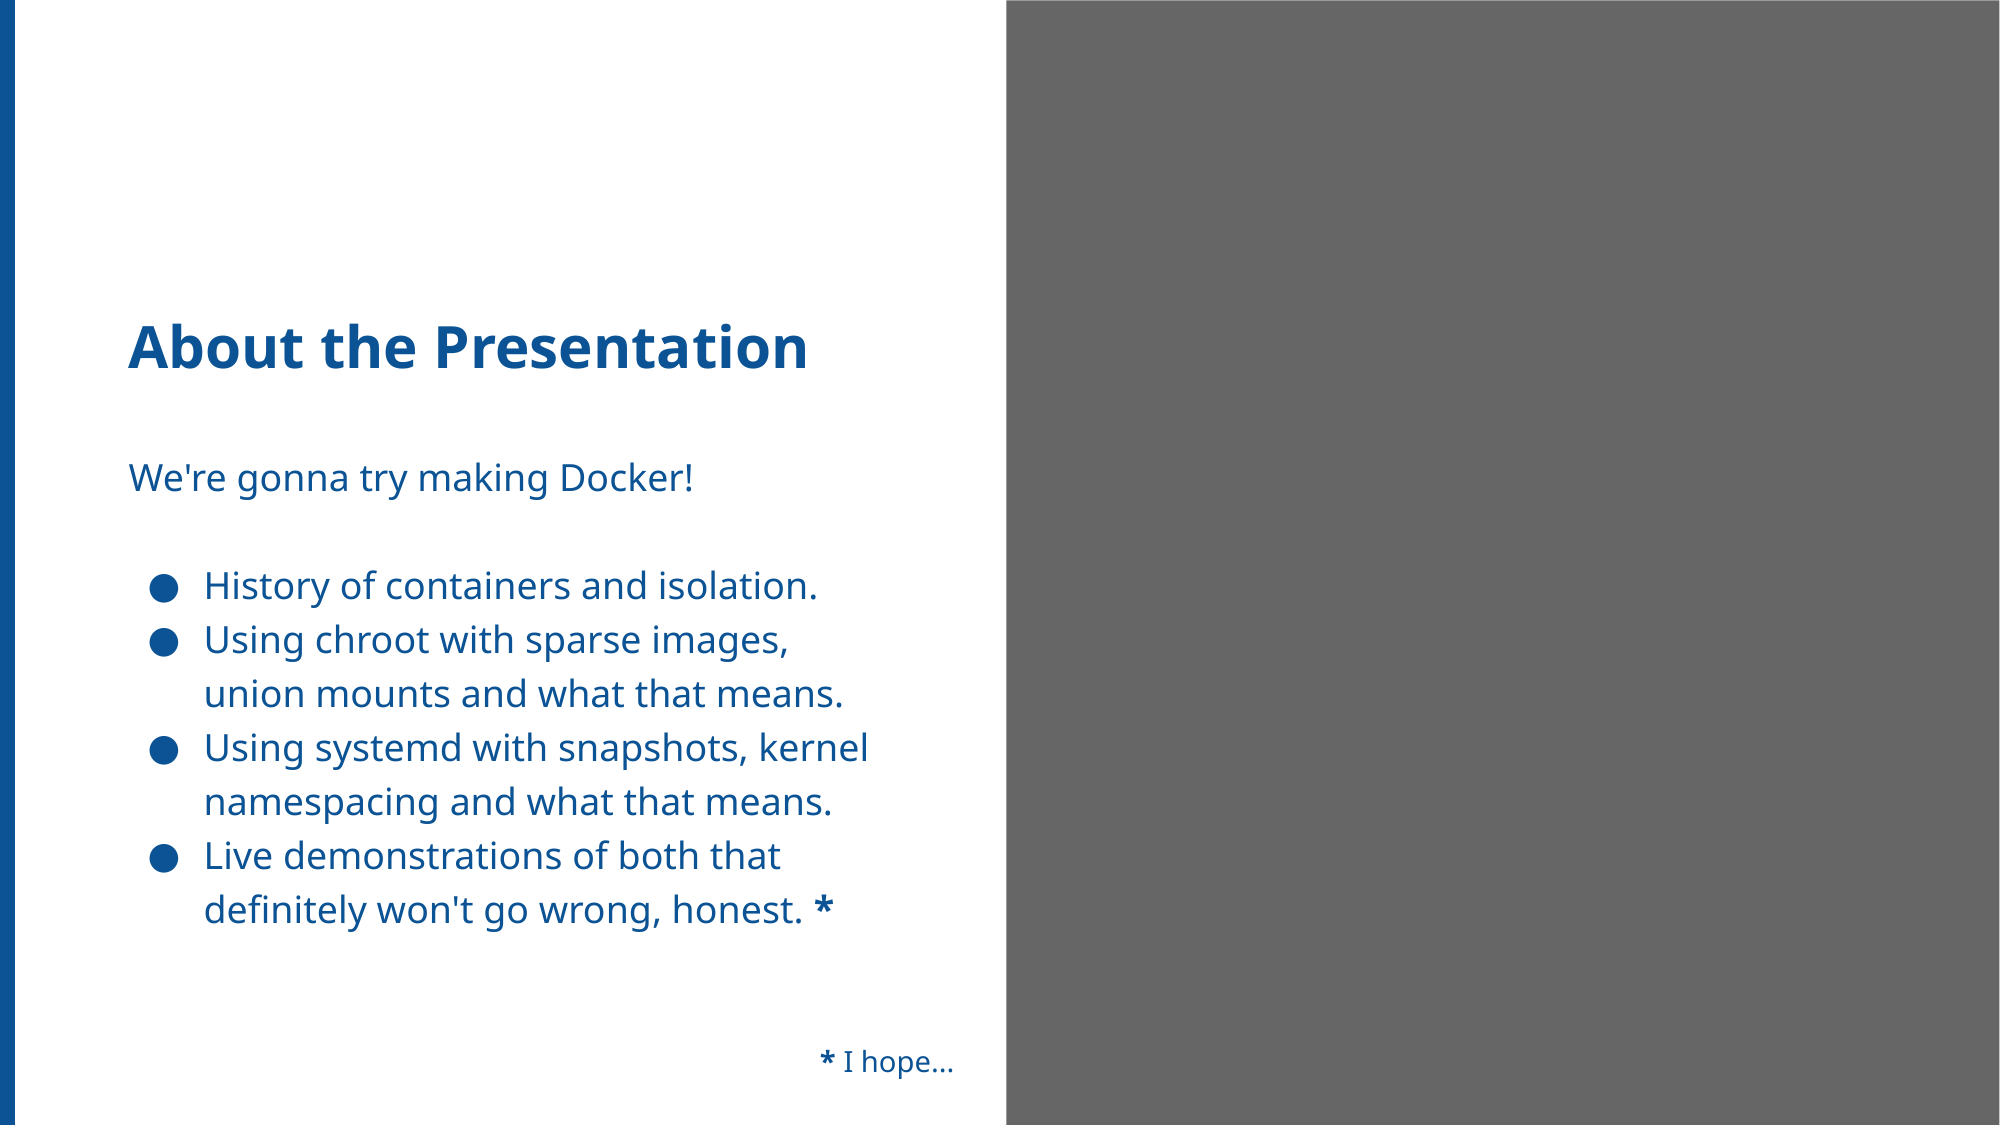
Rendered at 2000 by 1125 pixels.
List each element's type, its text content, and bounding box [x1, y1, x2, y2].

text_box [1006, 0, 2000, 1125]
text_box About the Presentation [113, 302, 836, 388]
text_box We're gonna try making Docker! History of containers and isolation. Using chroot with sparse images, union mounts and what that means. Using systemd with snapshots, kernel namespacing and what that means. Live demonstrations of both that definitely won't go wrong, honest. * [113, 437, 888, 983]
text_box * I hope... [758, 1028, 970, 1094]
